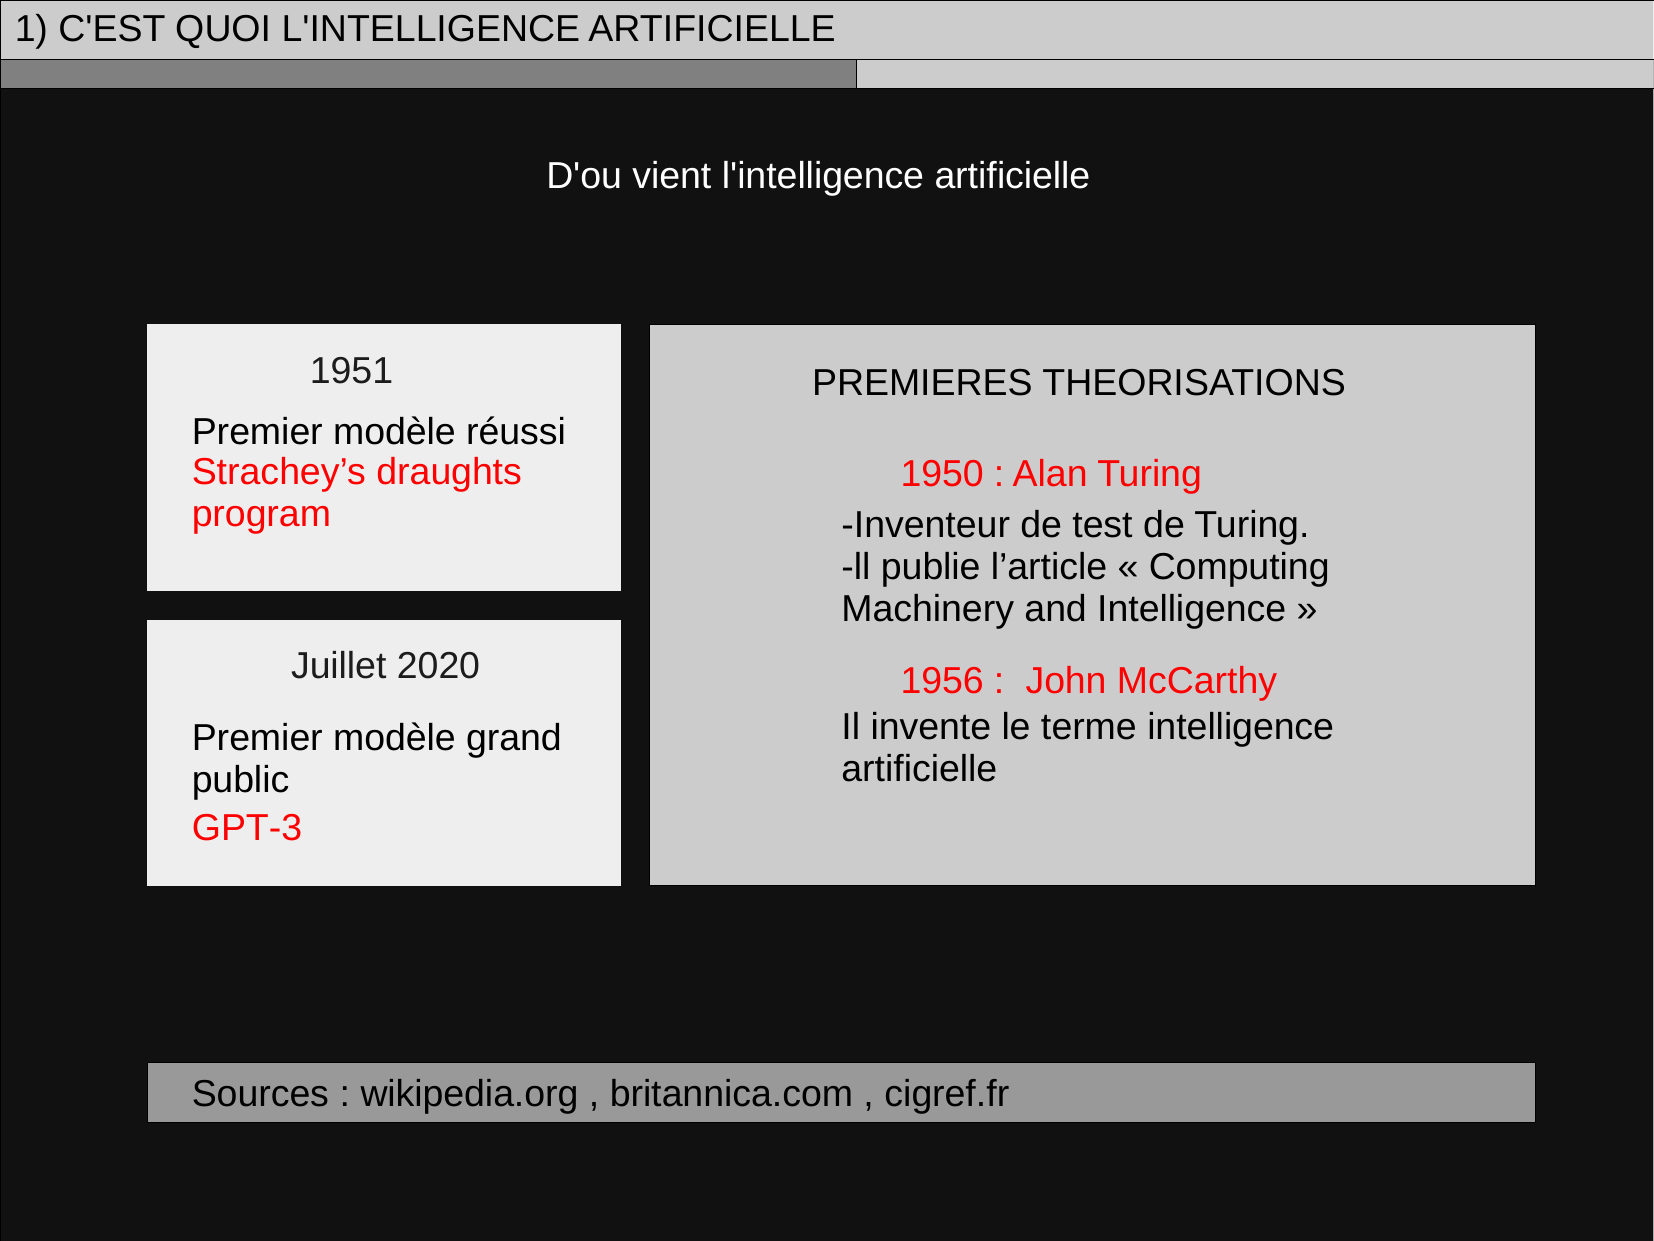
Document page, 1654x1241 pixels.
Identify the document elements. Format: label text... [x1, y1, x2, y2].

text_box 1951 [295, 341, 532, 403]
text_box Premier modèle réussi [177, 403, 591, 442]
text_box Sources : wikipedia.org , britannica.com , cigref.fr [177, 1065, 1506, 1123]
text_box Il invente le terme intelligence artificielle [826, 698, 1388, 798]
text_box [1477, 0, 1654, 59]
text_box Premier modèle grand public [177, 708, 591, 808]
text_box -ll publie l’article « Computing Machinery and Intelligence » [826, 538, 1388, 680]
text_box 1) C'EST QUOI L'INTELLIGENCE ARTIFICIELLE [0, 0, 1477, 59]
text_box 1) C'EST QUOI L'INTELLIGENCE ARTIFICIELLE [0, 60, 1477, 268]
text_box 1956 : John McCarthy [885, 680, 1388, 698]
text_box 1950 : Alan Turing [885, 445, 1388, 502]
text_box [0, 60, 1654, 1241]
text_box Strachey’s draughts program [177, 442, 621, 542]
text_box PREMIERES THEORISATIONS [797, 354, 1418, 496]
text_box D'ou vient l'intelligence artificielle [531, 147, 1211, 205]
text_box GPT‑3 [177, 799, 355, 857]
text_box -Inventeur de test de Turing. [826, 496, 1329, 538]
text_box Juillet 2020 [265, 637, 502, 739]
text_box [0, 60, 857, 89]
